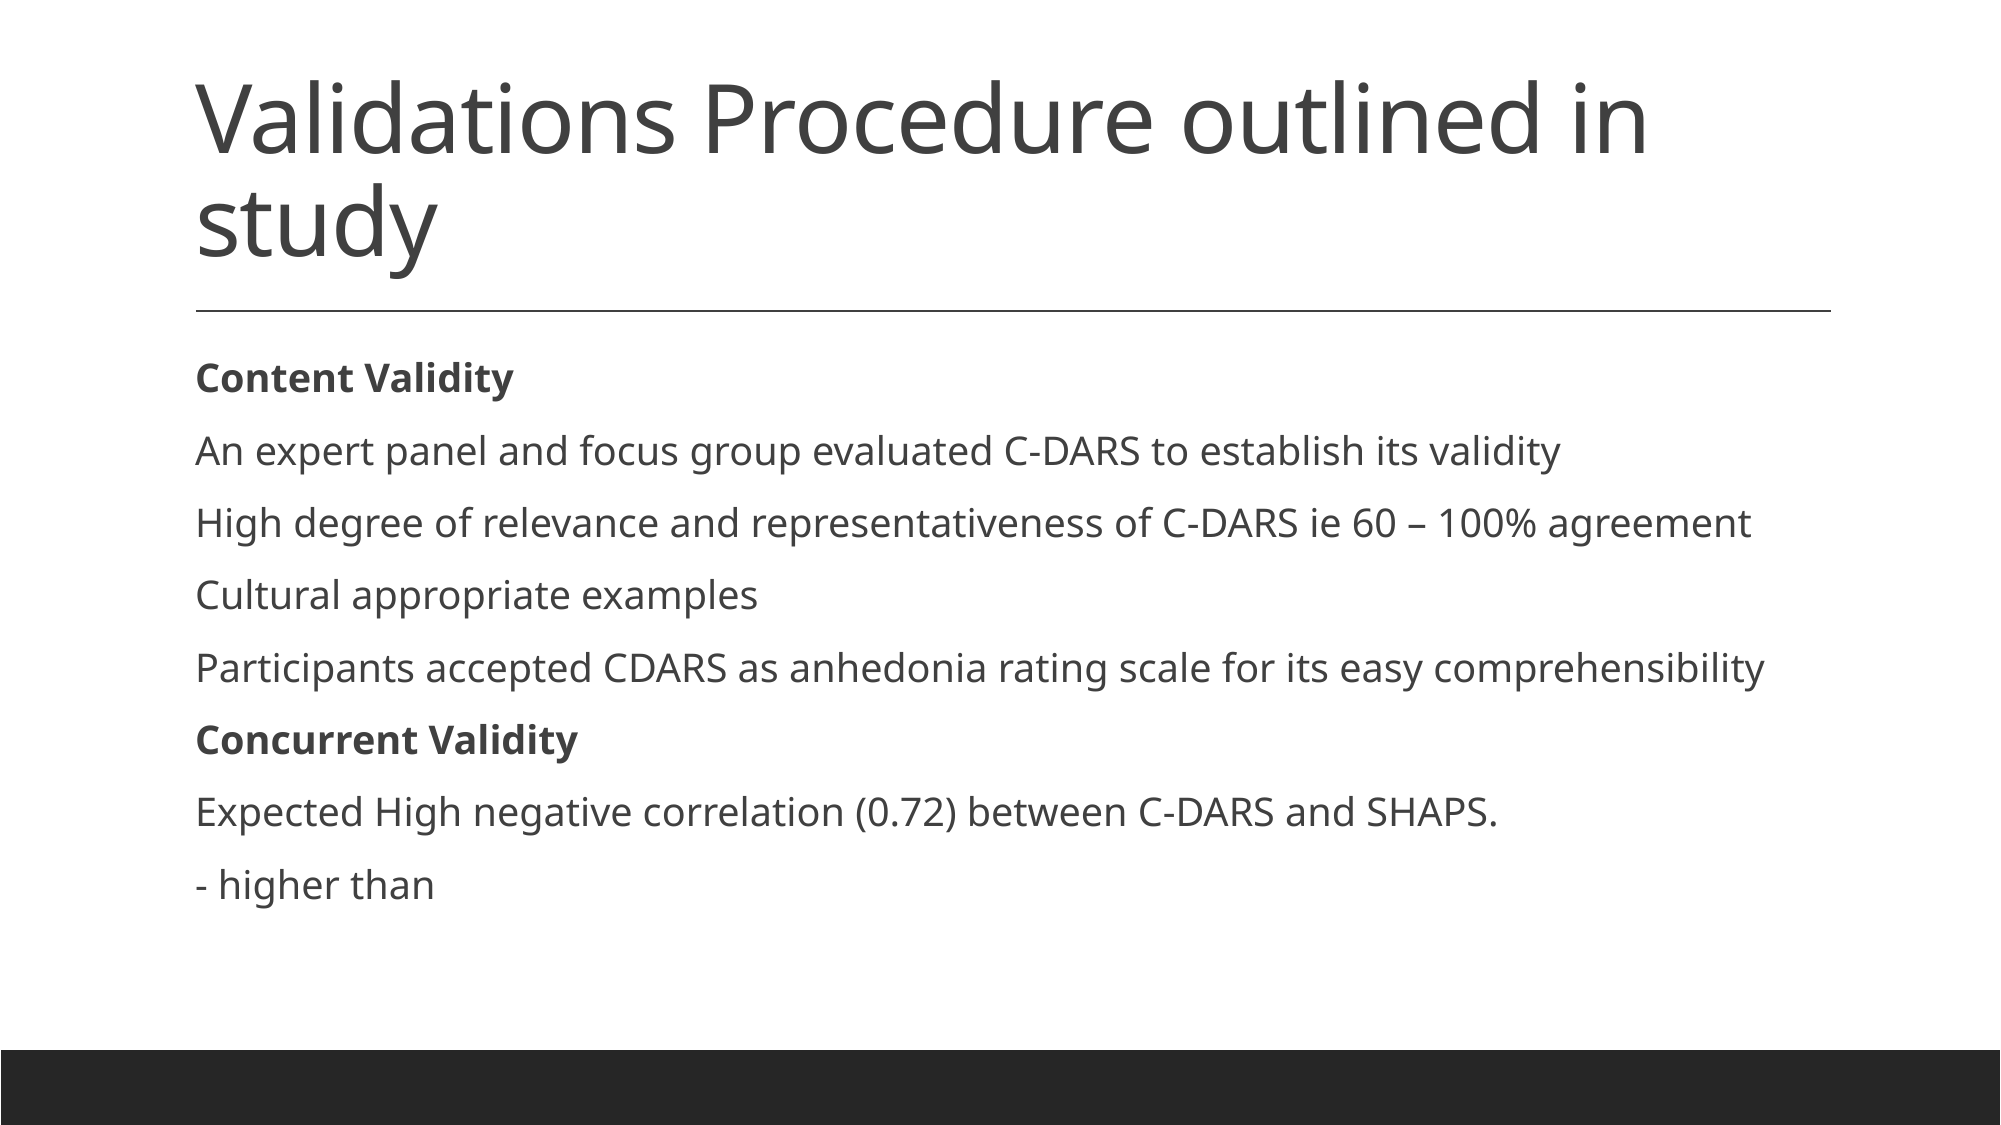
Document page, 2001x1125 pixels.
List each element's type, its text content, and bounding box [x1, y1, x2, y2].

title Validations Procedure outlined in study [180, 47, 1831, 286]
list Content Validity An expert panel and focus group evaluated C-DARS to establish its validity High degree of relevance and representativeness of C-DARS ie 60 – 100% agreement Cultural appropriate examples Participants accepted CDARS as anhedonia rating scale for its easy comprehensibility Concurrent Validity Expected High negative correlation (0.72) between C-DARS and SHAPS. - higher than [180, 345, 1831, 963]
